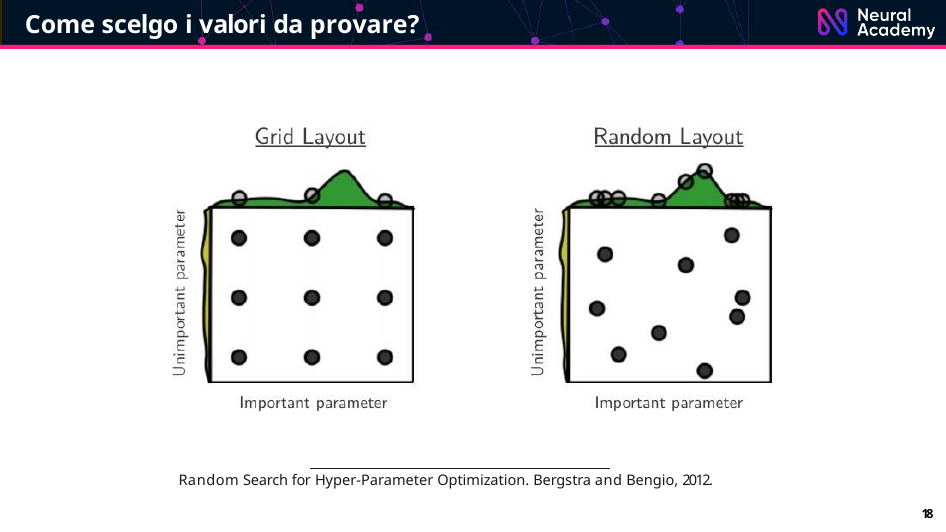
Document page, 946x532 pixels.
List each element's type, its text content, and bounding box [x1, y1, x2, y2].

picture [172, 127, 773, 411]
text_box Random Search for Hyper-Parameter Optimization. Bergstra and Bengio, 2012. [176, 468, 752, 489]
text_box 18 [919, 503, 937, 522]
title Come scelgo i valori da provare? [22, 6, 450, 98]
picture [0, 0, 946, 49]
